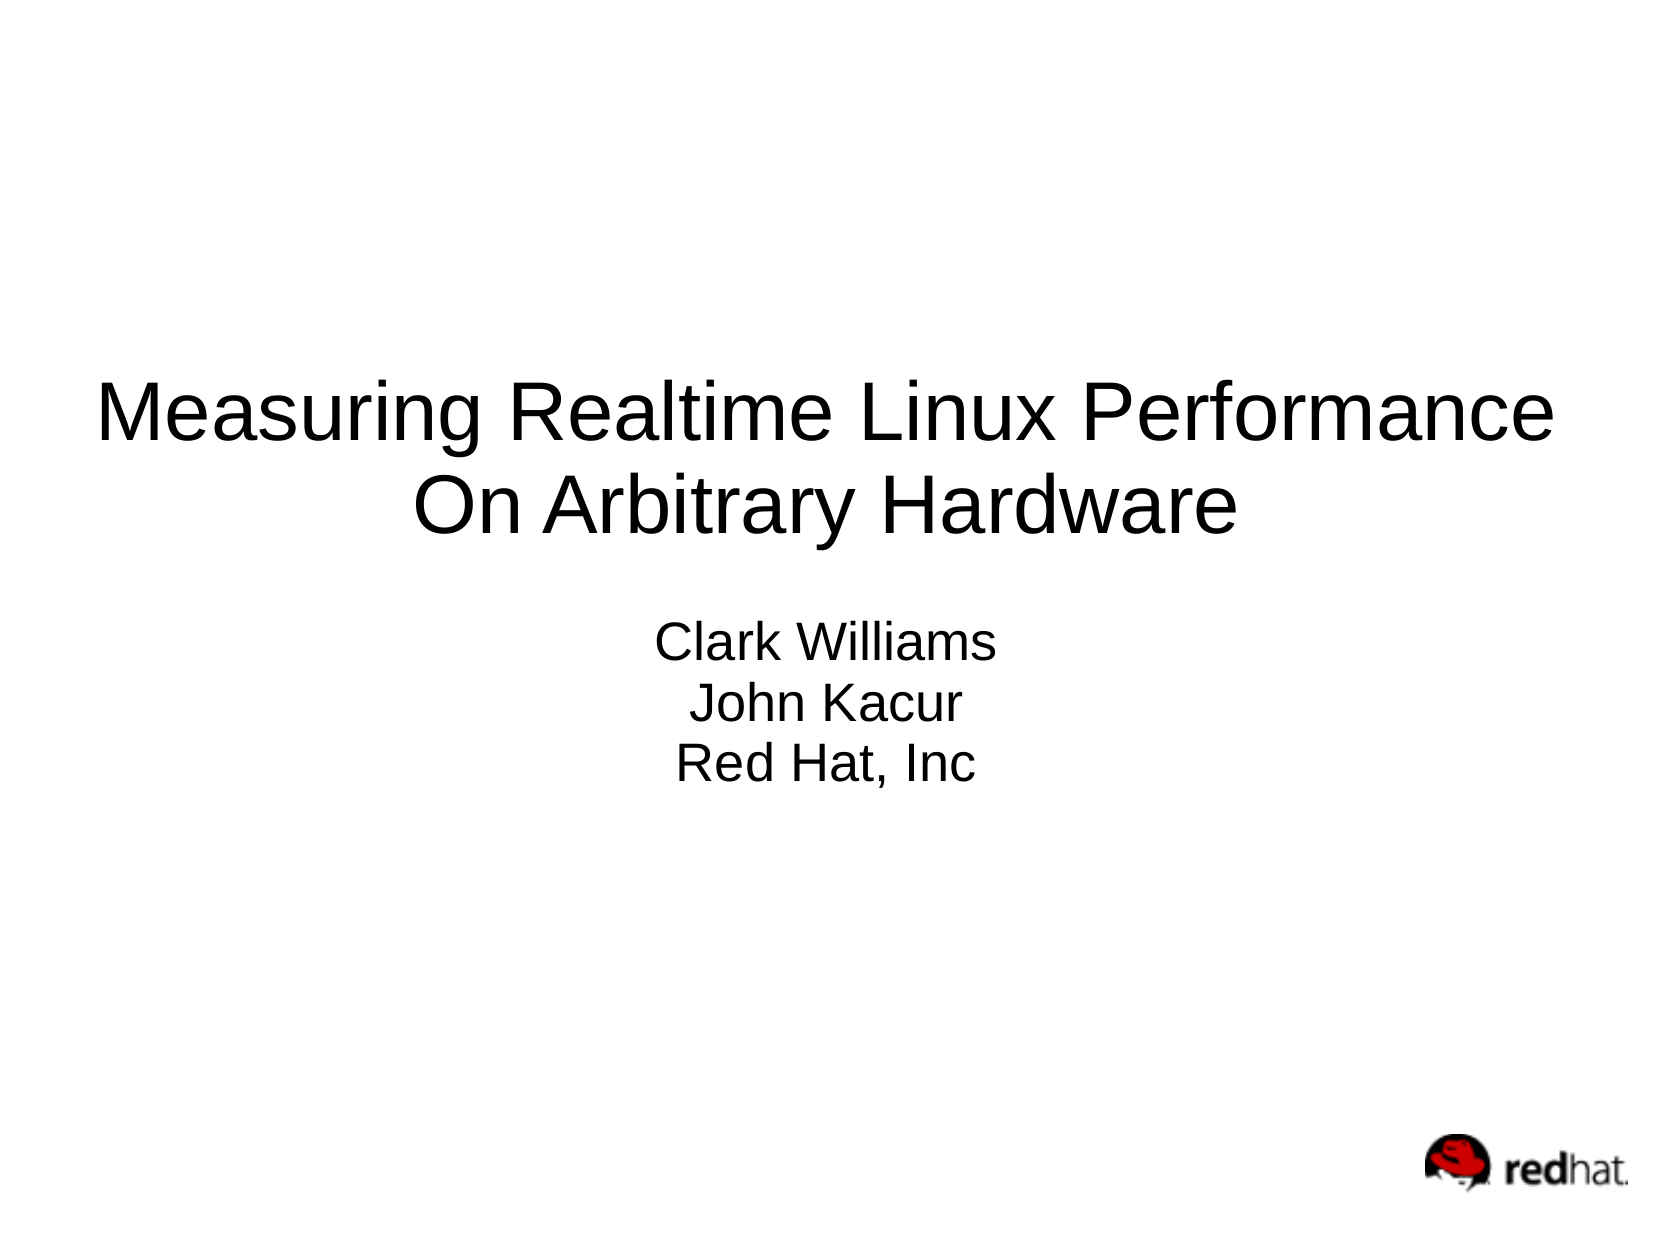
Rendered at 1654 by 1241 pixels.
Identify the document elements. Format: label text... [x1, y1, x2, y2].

subtitle Measuring Realtime Linux Performance On Arbitrary Hardware Clark Williams John Kacur Red Hat, Inc [82, 49, 1571, 1109]
picture [1425, 1134, 1628, 1201]
